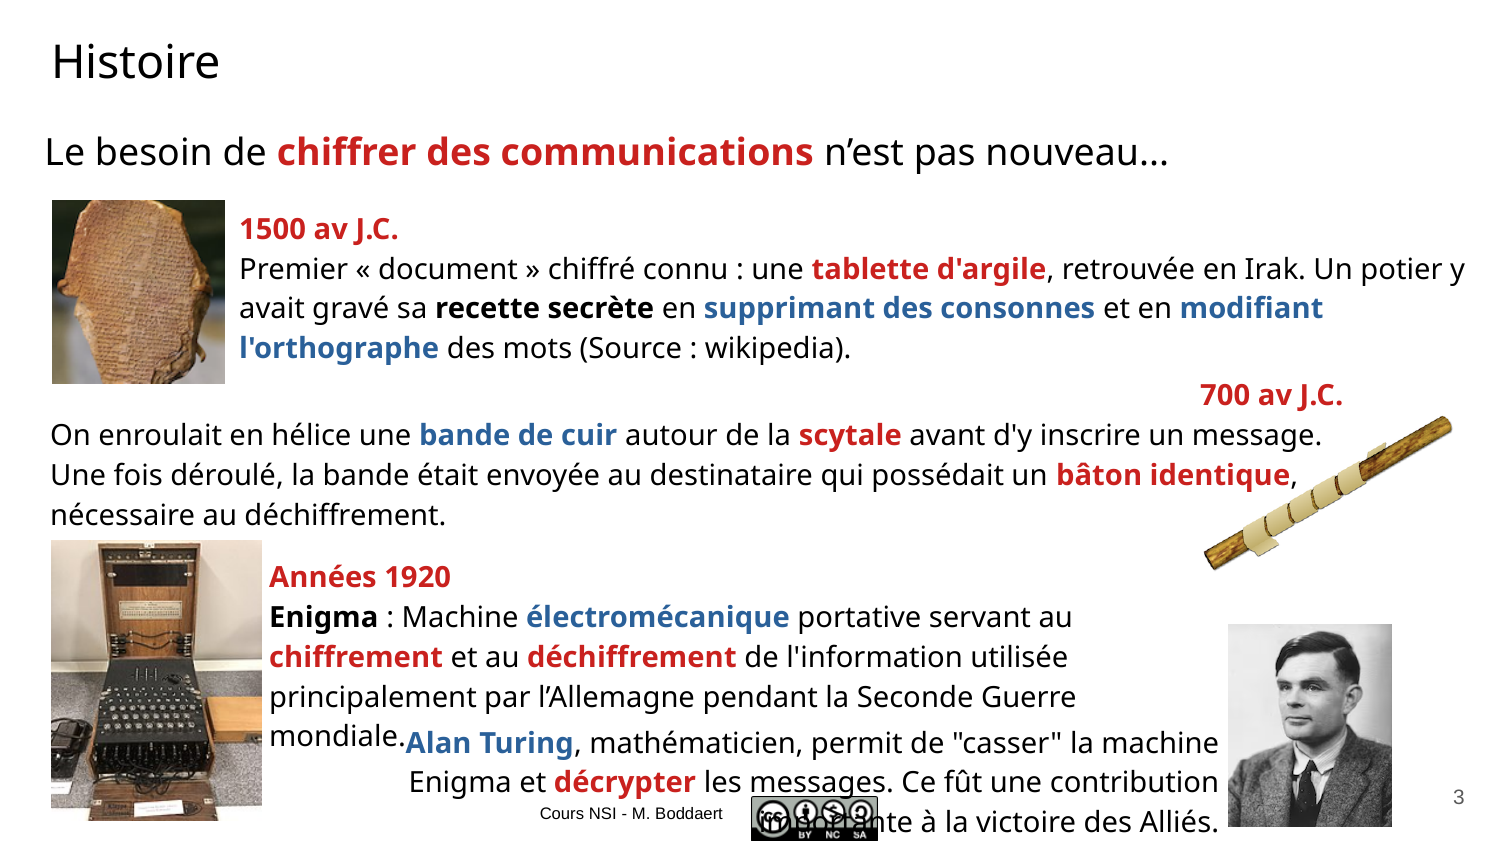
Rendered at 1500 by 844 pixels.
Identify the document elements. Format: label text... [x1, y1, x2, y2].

title Histoire [51, 13, 1449, 108]
text_box Le besoin de chiffrer des communications n’est pas nouveau... [29, 120, 1477, 760]
slide_number <numéro> [1389, 764, 1480, 830]
text_box Années 1920 Enigma : Machine électromécanique portative servant au chiffrement et au déchiffrement de l'information utilisée principalement par l’Allemagne pendant la Seconde Guerre mondiale. [254, 549, 1182, 735]
picture [51, 540, 262, 821]
picture [1201, 412, 1455, 573]
text_box 700 av J.C. On enroulait en hélice une bande de cuir autour de la scytale avant d'y inscrire un message. Une fois déroulé, la bande était envoyée au destinataire qui possédait un bâton identique, nécessaire au déchiffrement. [35, 367, 1359, 544]
text_box Le besoin de chiffrer des communications n’est pas nouveau... [262, 373, 1477, 760]
picture [52, 200, 225, 384]
picture [751, 832, 878, 841]
text_box 1500 av J.C. Premier « document » chiffré connu : une tablette d'argile, retrouvée en Irak. Un potier y avait gravé sa recette secrète en supprimant des consonnes et en modifiant l'orthographe des mots (Source : wikipedia). [225, 200, 1500, 373]
text_box Alan Turing, mathématicien, permit de "casser" la machine Enigma et décrypter les messages. Ce fût une contribution importante à la victoire des Alliés. [307, 714, 1235, 832]
picture [1228, 624, 1392, 827]
